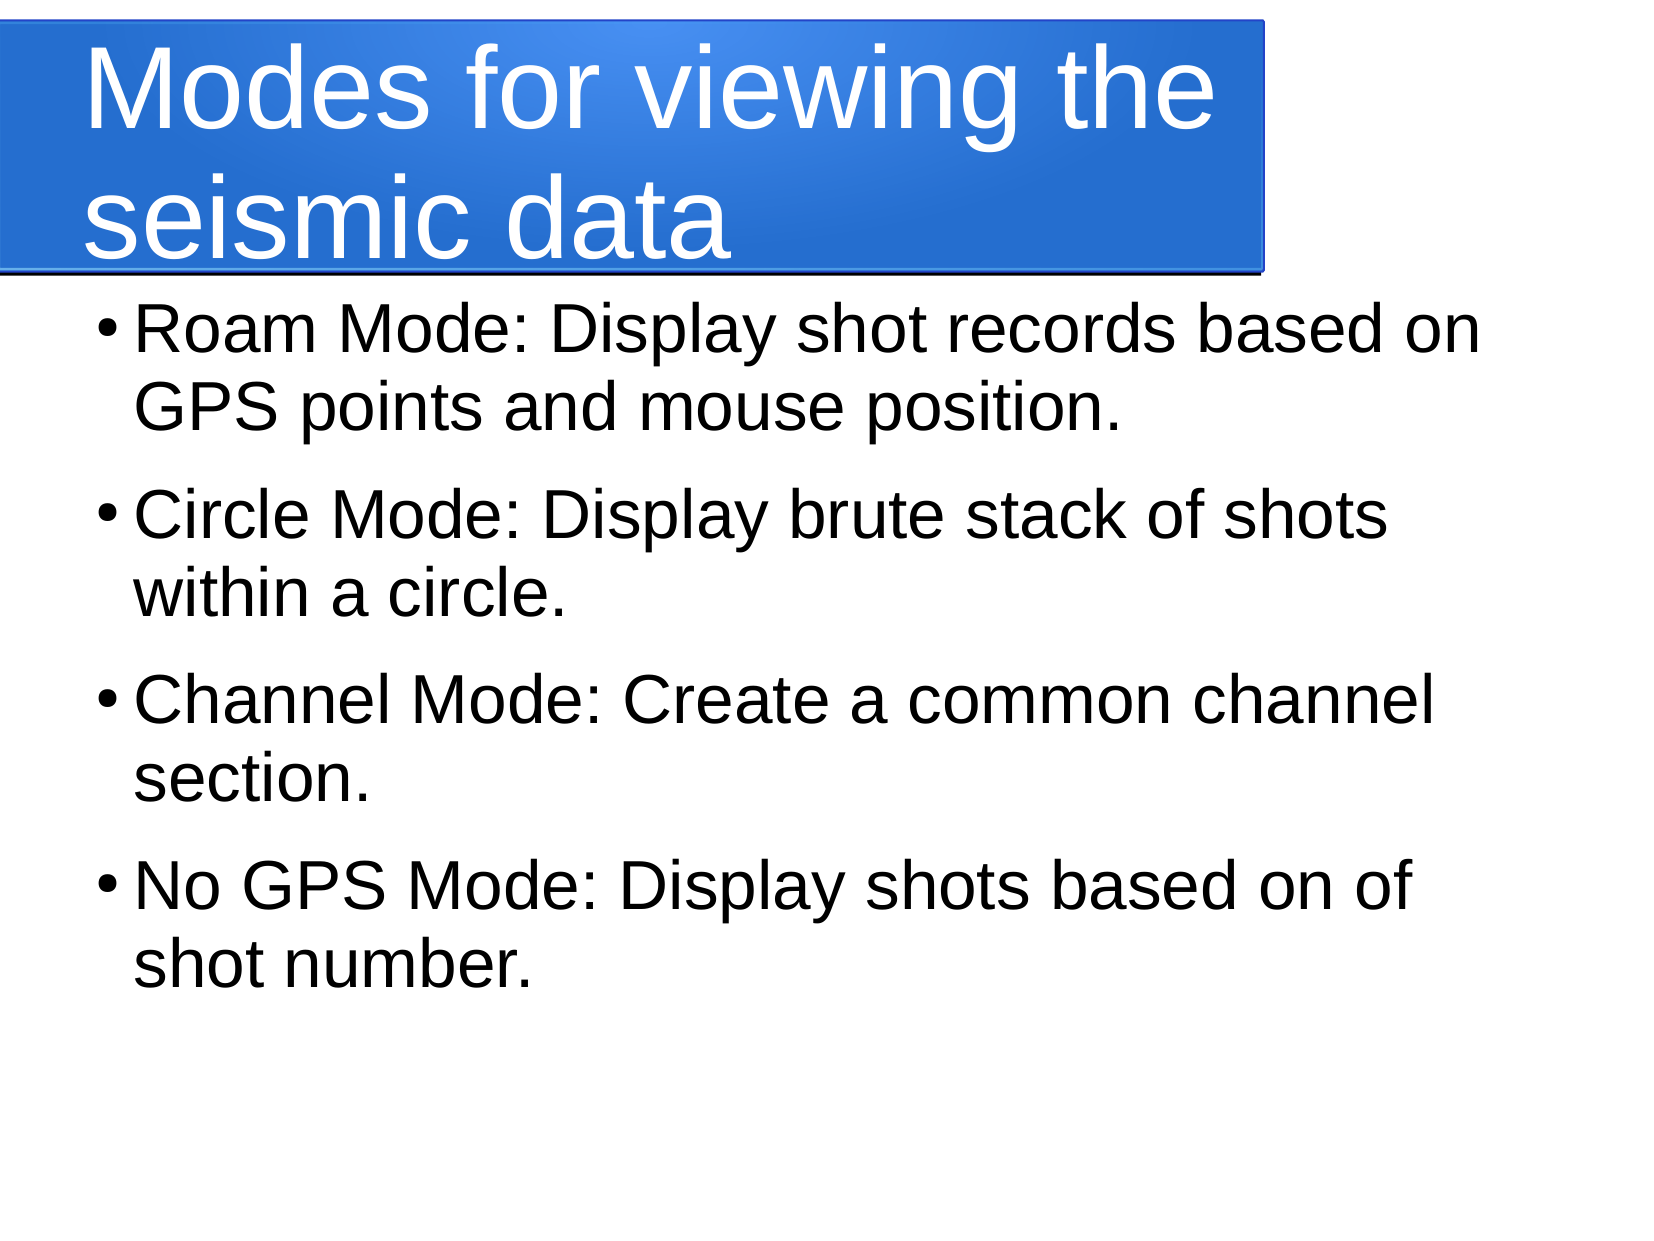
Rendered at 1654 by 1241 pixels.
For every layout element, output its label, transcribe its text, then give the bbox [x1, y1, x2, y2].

title Modes for viewing the seismic data [82, 22, 1250, 284]
list Roam Mode: Display shot records based on GPS points and mouse position. Circle Mode: Display brute stack of shots within a circle. Channel Mode: Create a common channel section. No GPS Mode: Display shots based on of shot number. [82, 290, 1538, 1010]
